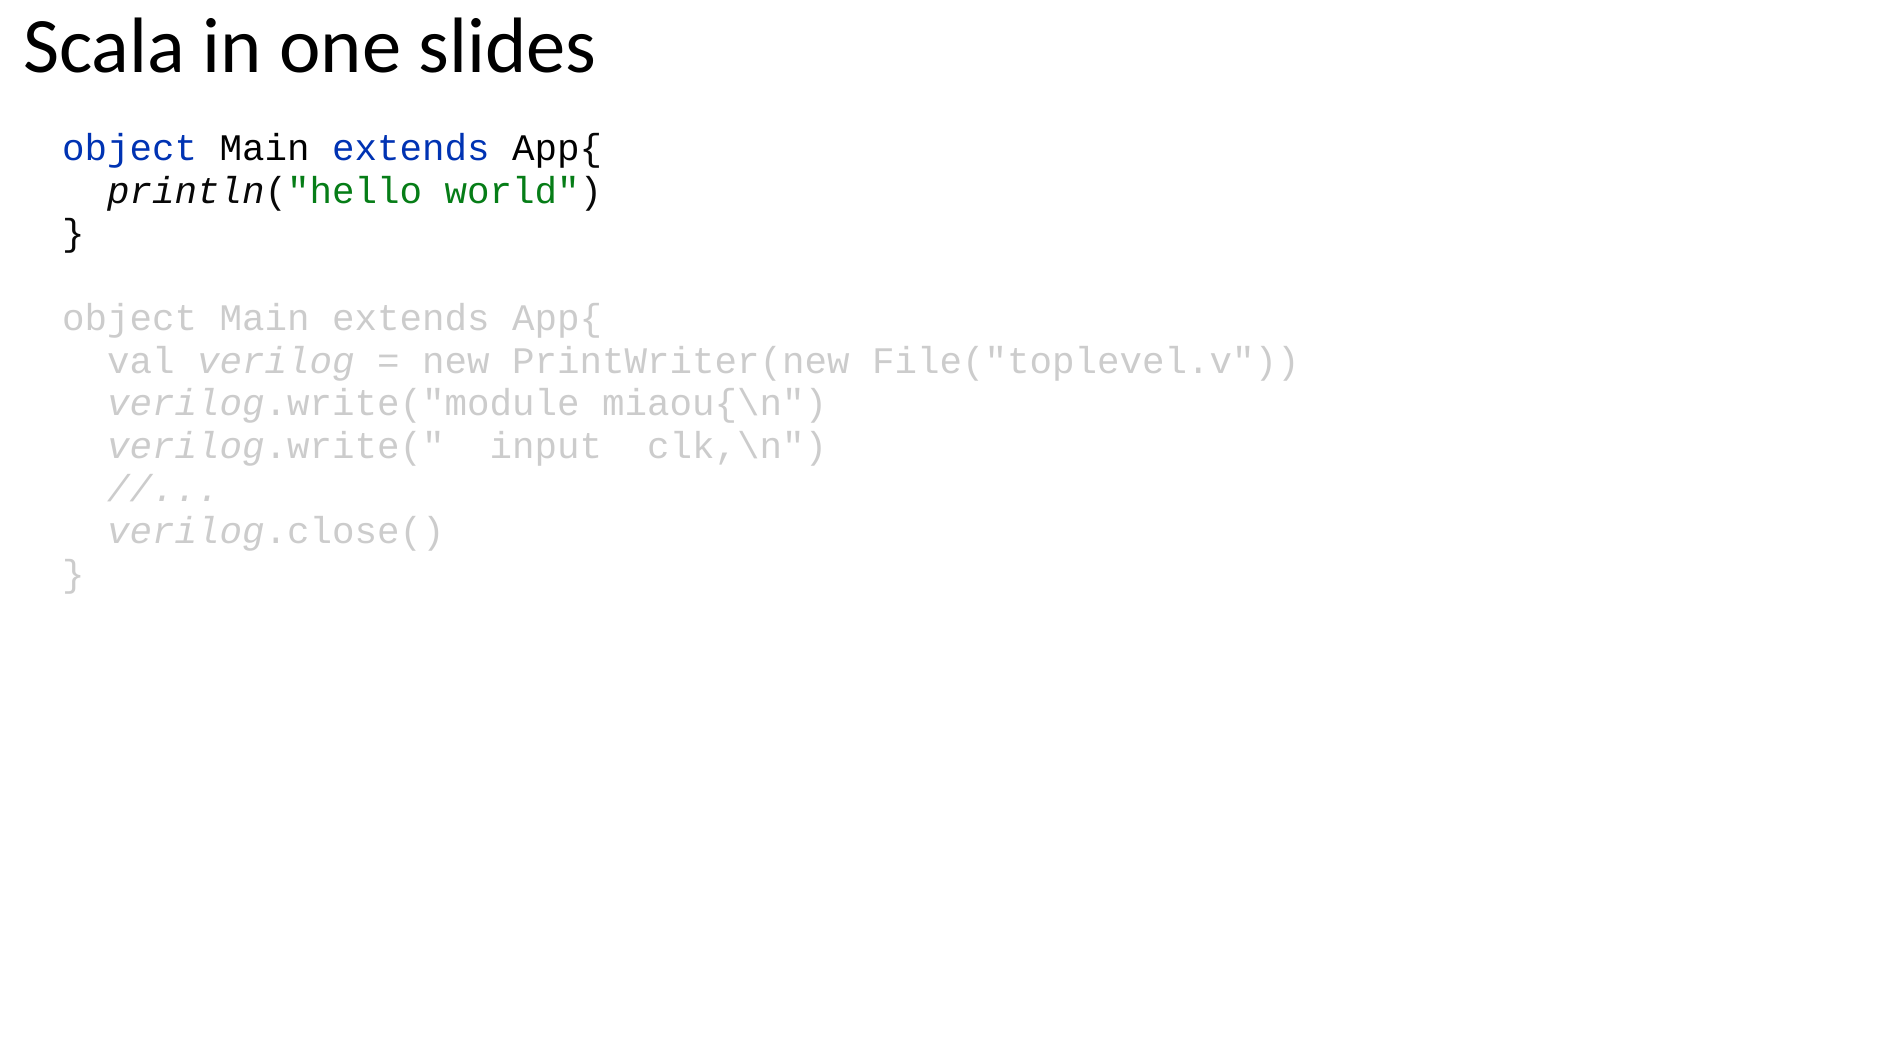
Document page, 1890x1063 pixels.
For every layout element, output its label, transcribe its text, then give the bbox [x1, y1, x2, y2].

title Scala in one slides [23, 0, 1725, 142]
text_box object Main extends App{ println("hello world") } object Main extends App{ val verilog = new PrintWriter(new File("toplevel.v")) verilog.write("module miaou{\n") verilog.write(" input clk,\n") //... verilog.close() } [47, 122, 1369, 1063]
